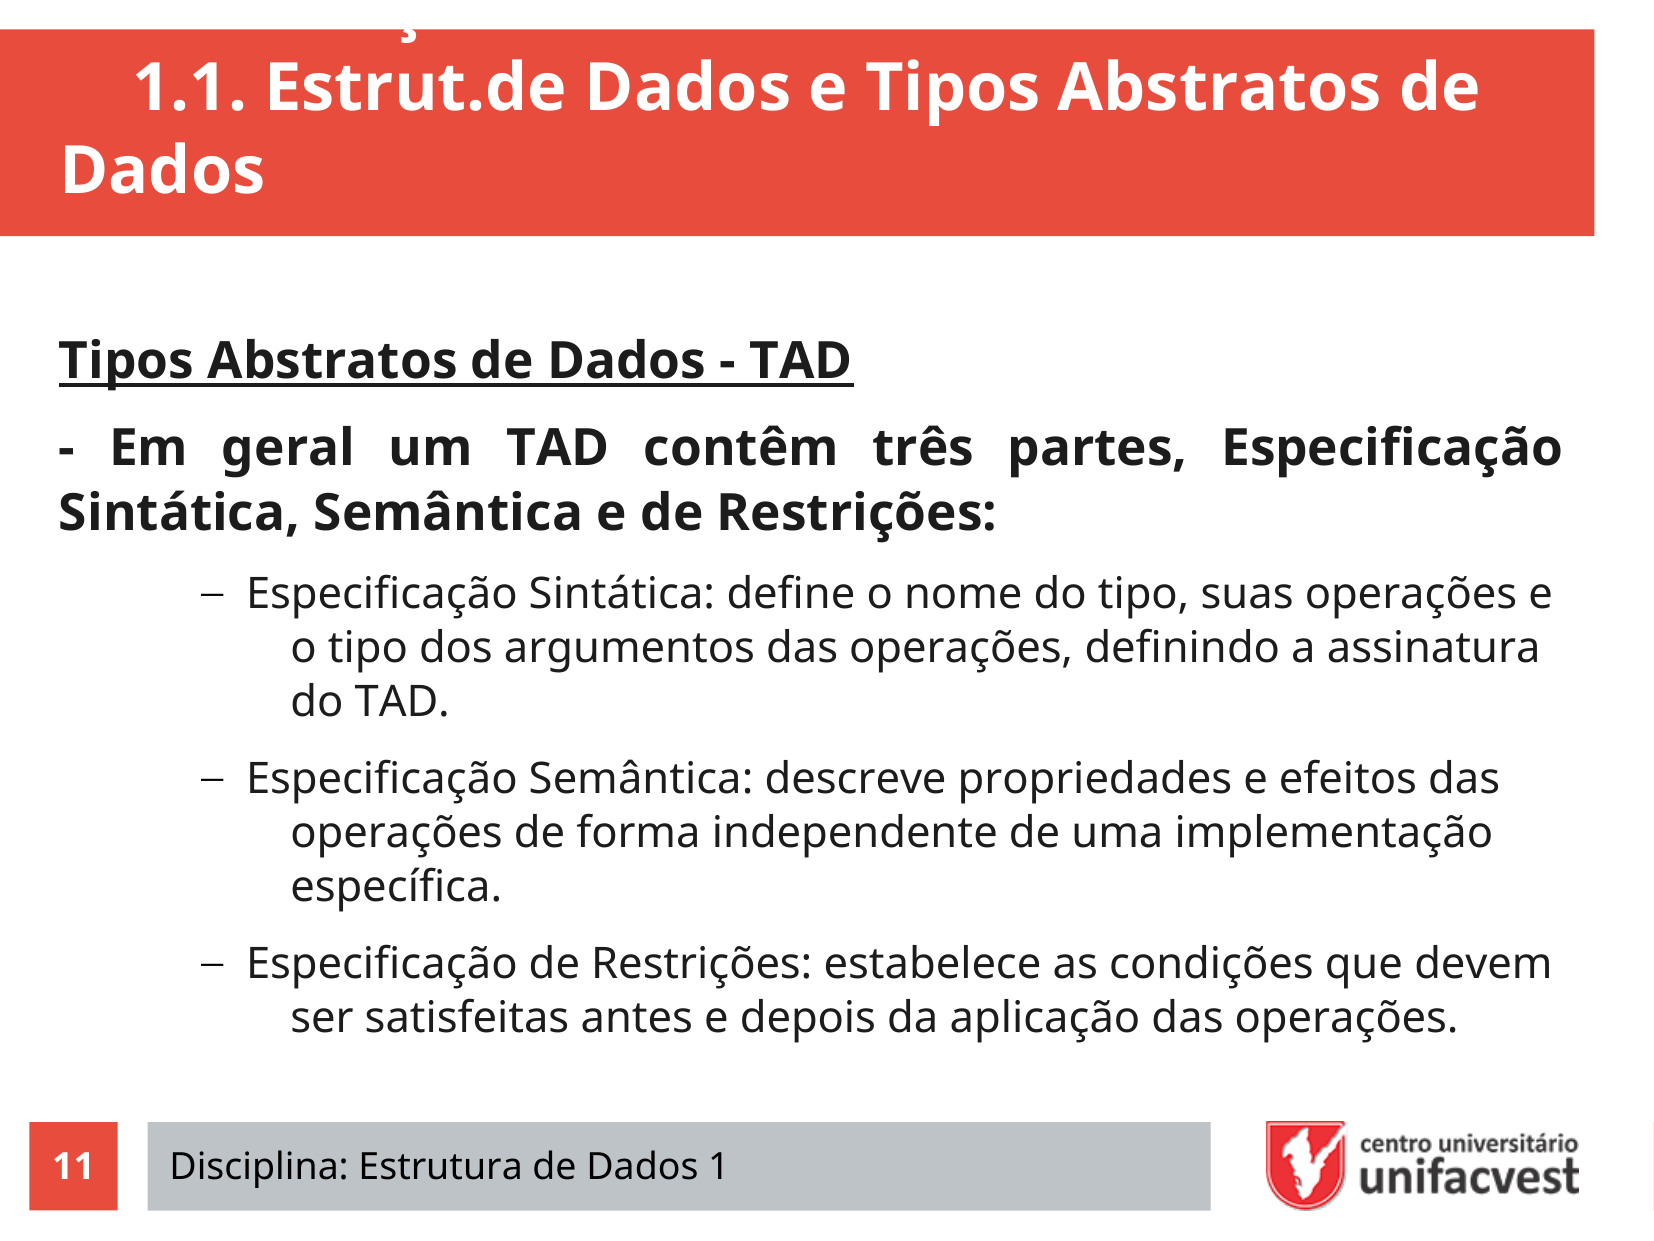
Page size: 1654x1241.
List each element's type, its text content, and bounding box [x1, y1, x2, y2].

picture [1266, 1121, 1579, 1211]
list Tipos Abstratos de Dados - TAD - Em geral um TAD contêm três partes, Especificação Sintática, Semântica e de Restrições: Especificação Sintática: define o nome do tipo, suas operações e o tipo dos argumentos das operações, definindo a assinatura do TAD. Especificação Semântica: descreve propriedades e efeitos das operações de forma independente de uma implementação específica. Especificação de Restrições: estabelece as condições que devem ser satisfeitas antes e depois da aplicação das operações. [59, 324, 1566, 1093]
text_box [1238, 1120, 1654, 1212]
text_box Disciplina: Estrutura de Dados 1 [154, 1132, 1205, 1196]
title 1. Introdução 1.1. Estrut.de Dados e Tipos Abstratos de Dados [59, 59, 1595, 207]
